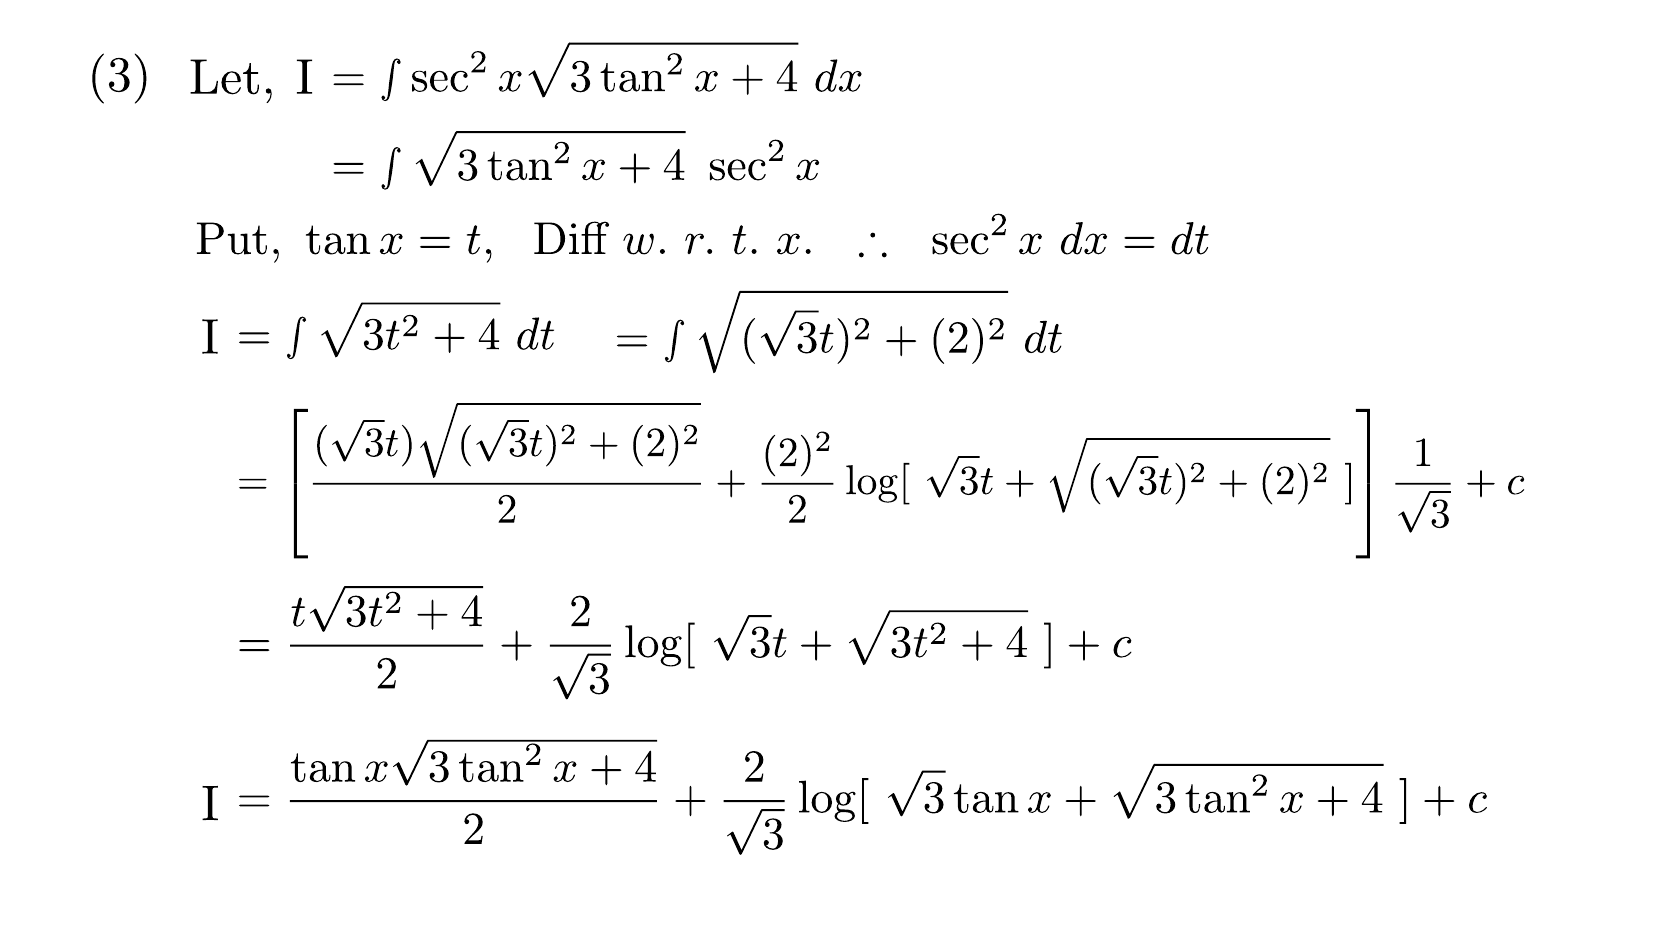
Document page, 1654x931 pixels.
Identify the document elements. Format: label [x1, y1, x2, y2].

text_box [202, 319, 218, 354]
text_box [616, 290, 1063, 374]
title [47, 36, 1607, 898]
text_box [296, 59, 313, 94]
text_box [202, 785, 218, 821]
text_box [238, 302, 555, 360]
text_box [333, 131, 820, 190]
text_box [333, 42, 862, 102]
text_box [89, 53, 147, 104]
text_box [196, 213, 1209, 263]
text_box [238, 403, 1525, 559]
text_box [190, 59, 272, 104]
text_box [238, 739, 1487, 855]
text_box [238, 586, 1132, 700]
